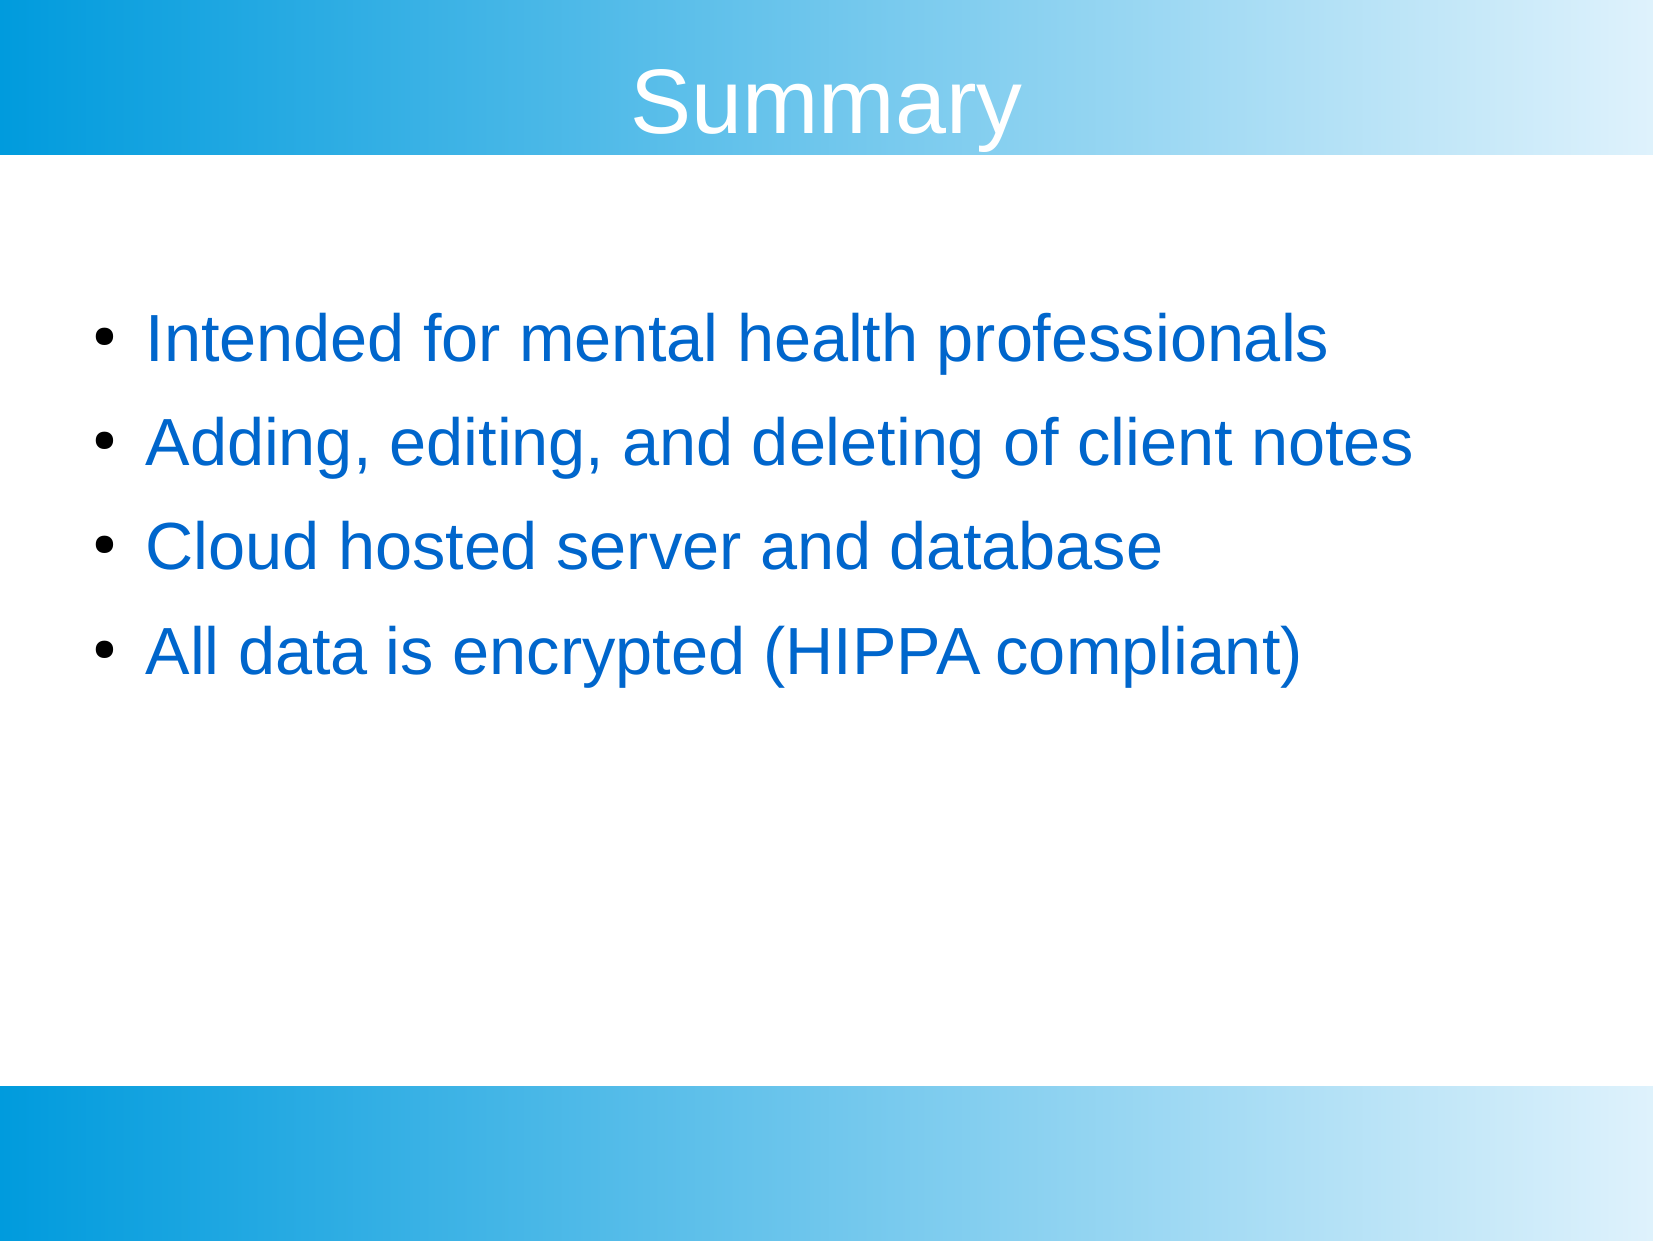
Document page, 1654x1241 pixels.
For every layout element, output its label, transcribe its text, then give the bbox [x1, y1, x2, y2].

list Intended for mental health professionals Adding, editing, and deleting of client notes Cloud hosted server and database All data is encrypted (HIPPA compliant) [75, 300, 1564, 1021]
title Summary [82, 49, 1571, 155]
